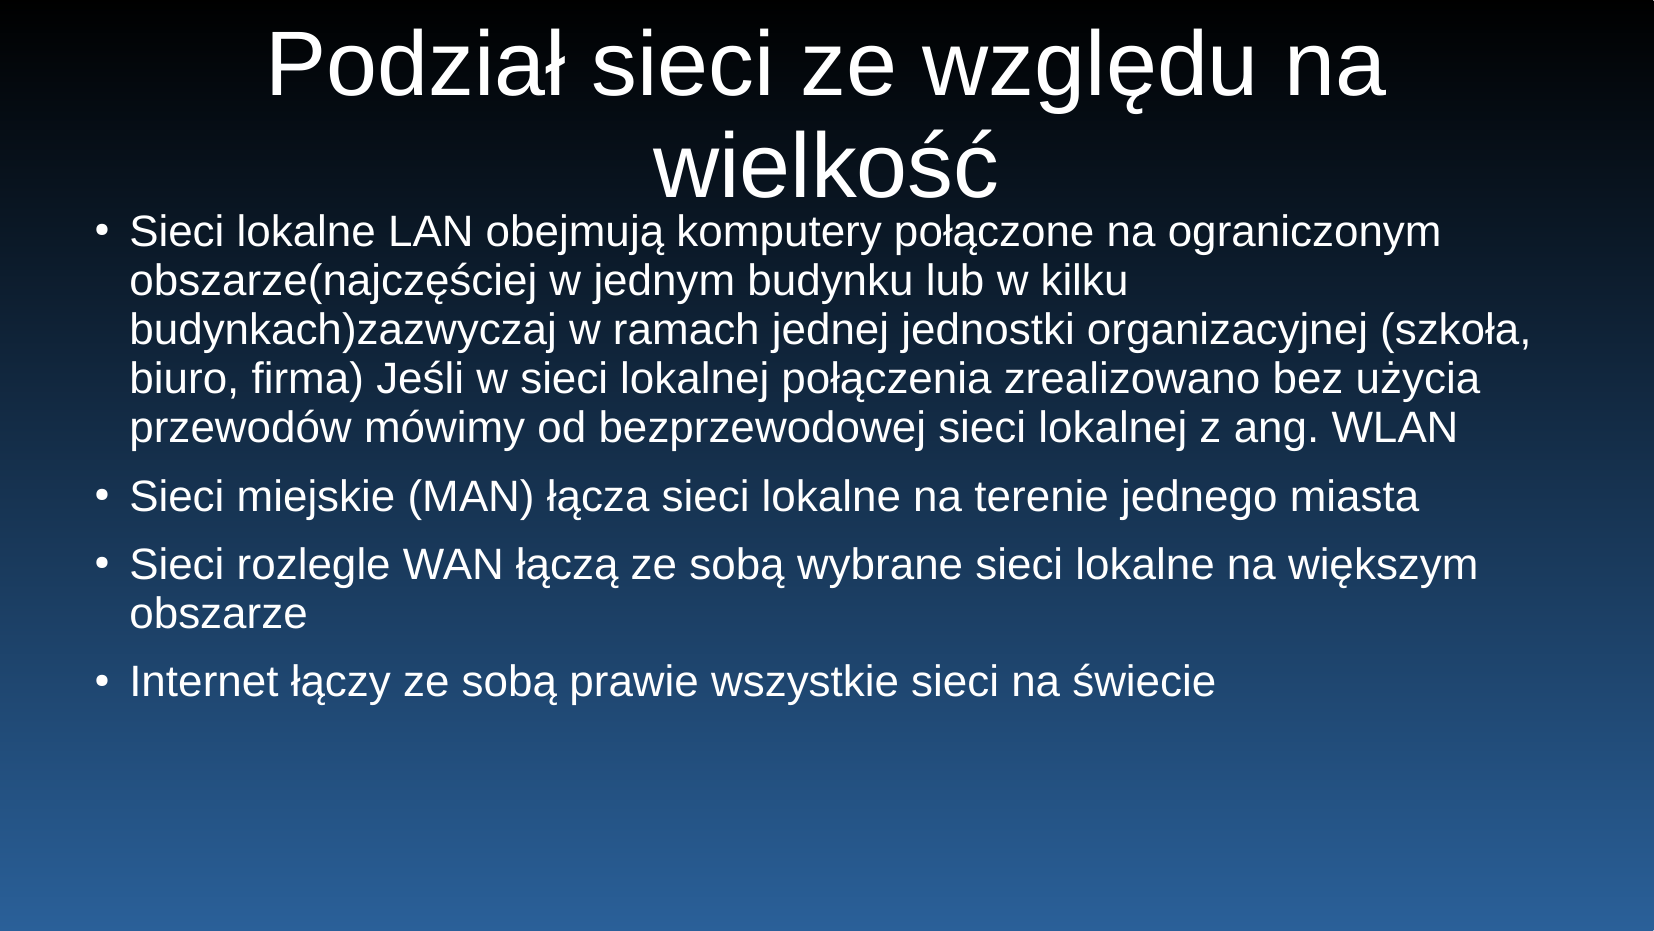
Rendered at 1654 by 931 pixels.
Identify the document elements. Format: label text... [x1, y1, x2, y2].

title Podział sieci ze względu na wielkość [82, 12, 1571, 206]
list Sieci lokalne LAN obejmują komputery połączone na ograniczonym obszarze(najczęściej w jednym budynku lub w kilku budynkach)zazwyczaj w ramach jednej jednostki organizacyjnej (szkoła, biuro, firma) Jeśli w sieci lokalnej połączenia zrealizowano bez użycia przewodów mówimy od bezprzewodowej sieci lokalnej z ang. WLAN Sieci miejskie (MAN) łącza sieci lokalne na terenie jednego miasta Sieci rozlegle WAN łączą ze sobą wybrane sieci lokalne na większym obszarze Internet łączy ze sobą prawie wszystkie sieci na świecie [82, 206, 1571, 747]
